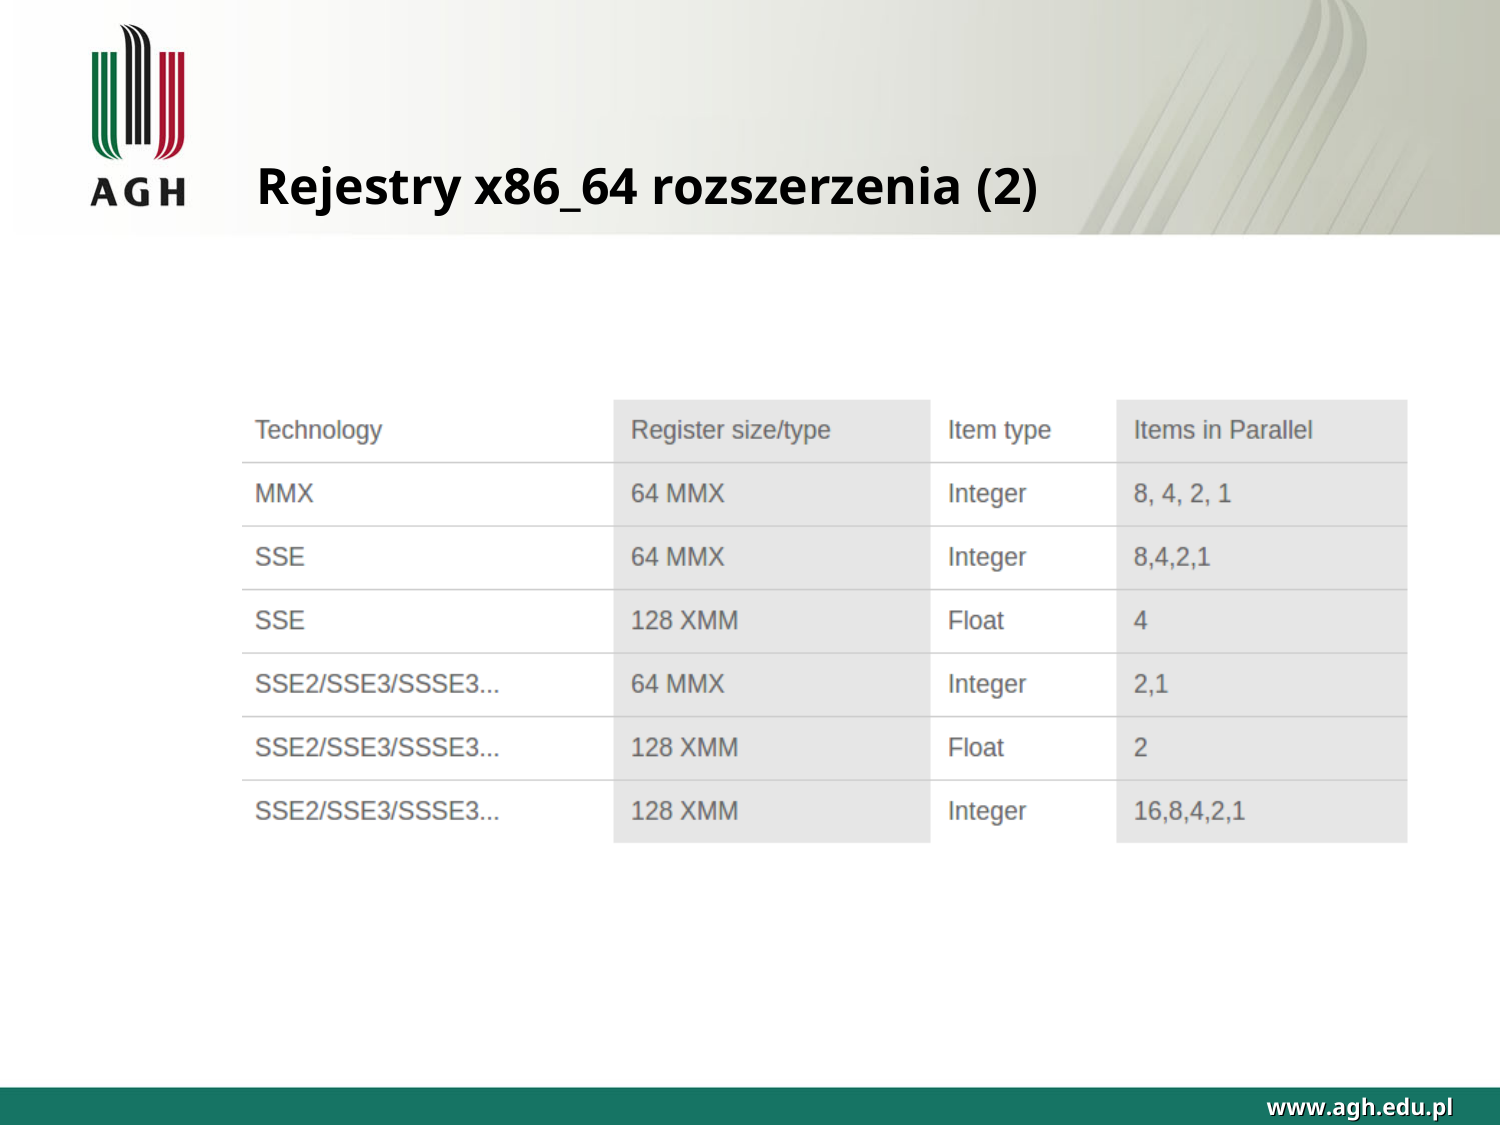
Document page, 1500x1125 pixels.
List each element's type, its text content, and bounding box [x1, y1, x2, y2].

picture [0, 0, 1500, 1125]
title Rejestry x86_64 rozszerzenia (2) [242, 129, 1436, 241]
text_box www.agh.edu.pl [1251, 1084, 1500, 1125]
